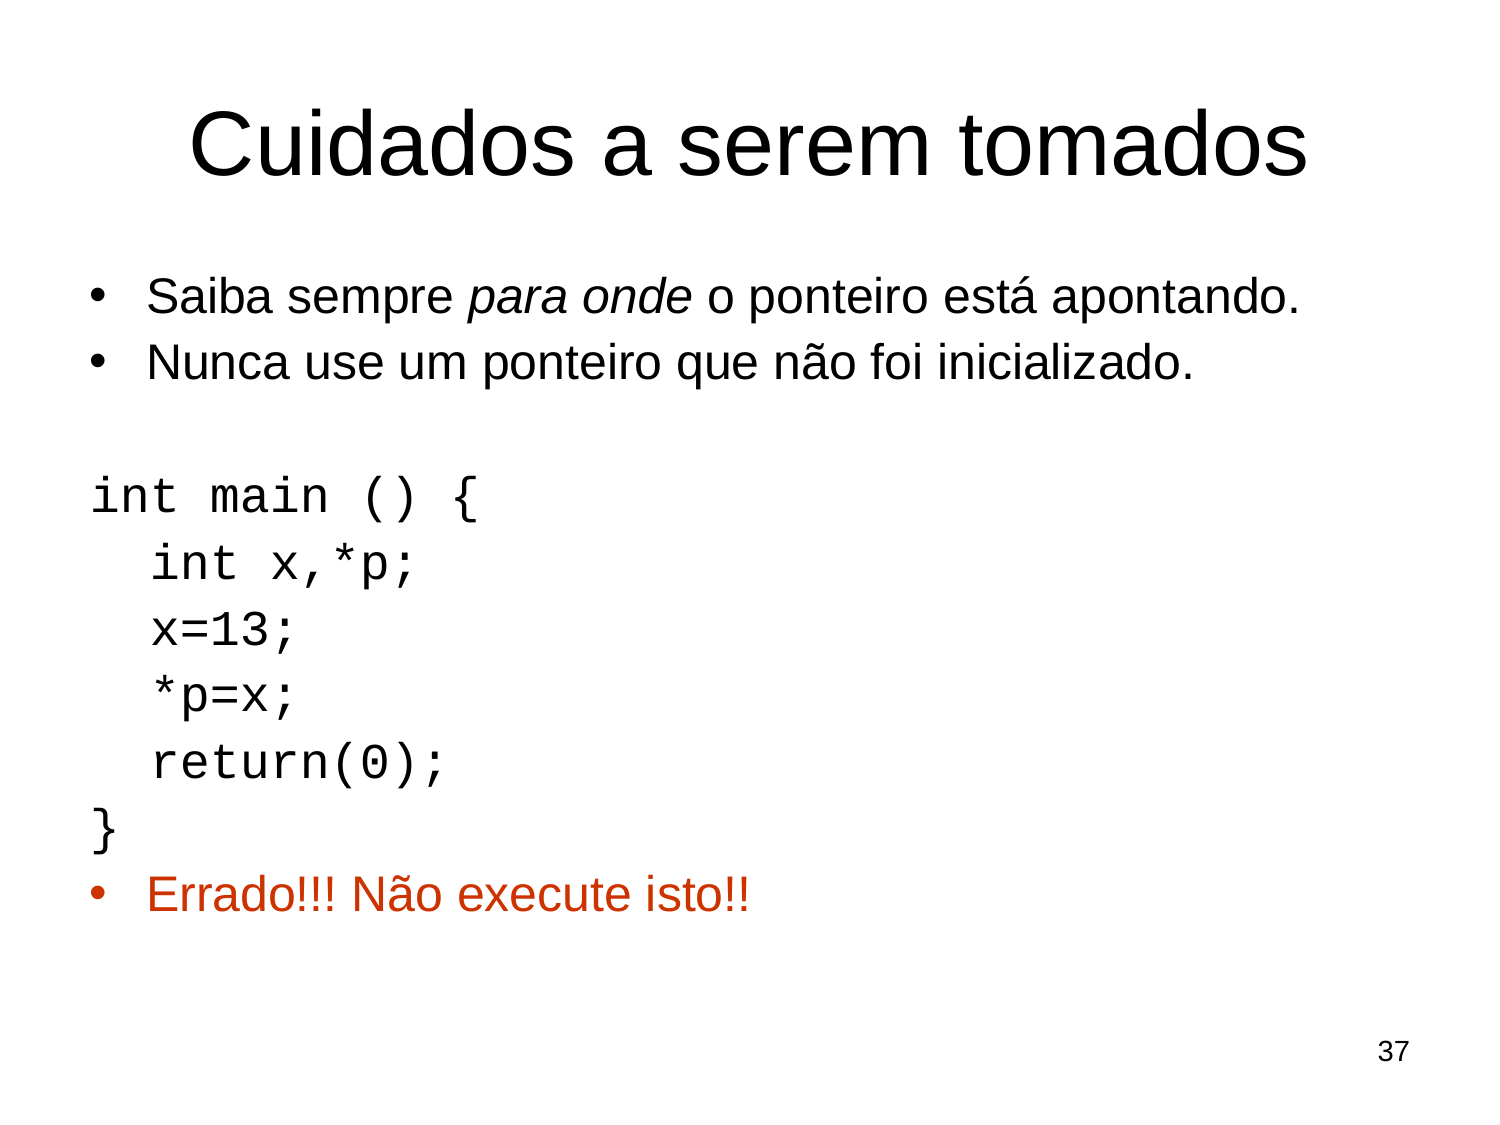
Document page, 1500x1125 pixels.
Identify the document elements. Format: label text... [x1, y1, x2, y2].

title Cuidados a serem tomados [75, 45, 1426, 233]
list Saiba sempre para onde o ponteiro está apontando. Nunca use um ponteiro que não foi inicializado. int main () { int x,*p; x=13; *p=x; return(0); } Errado!!! Não execute isto!! [75, 262, 1426, 1005]
